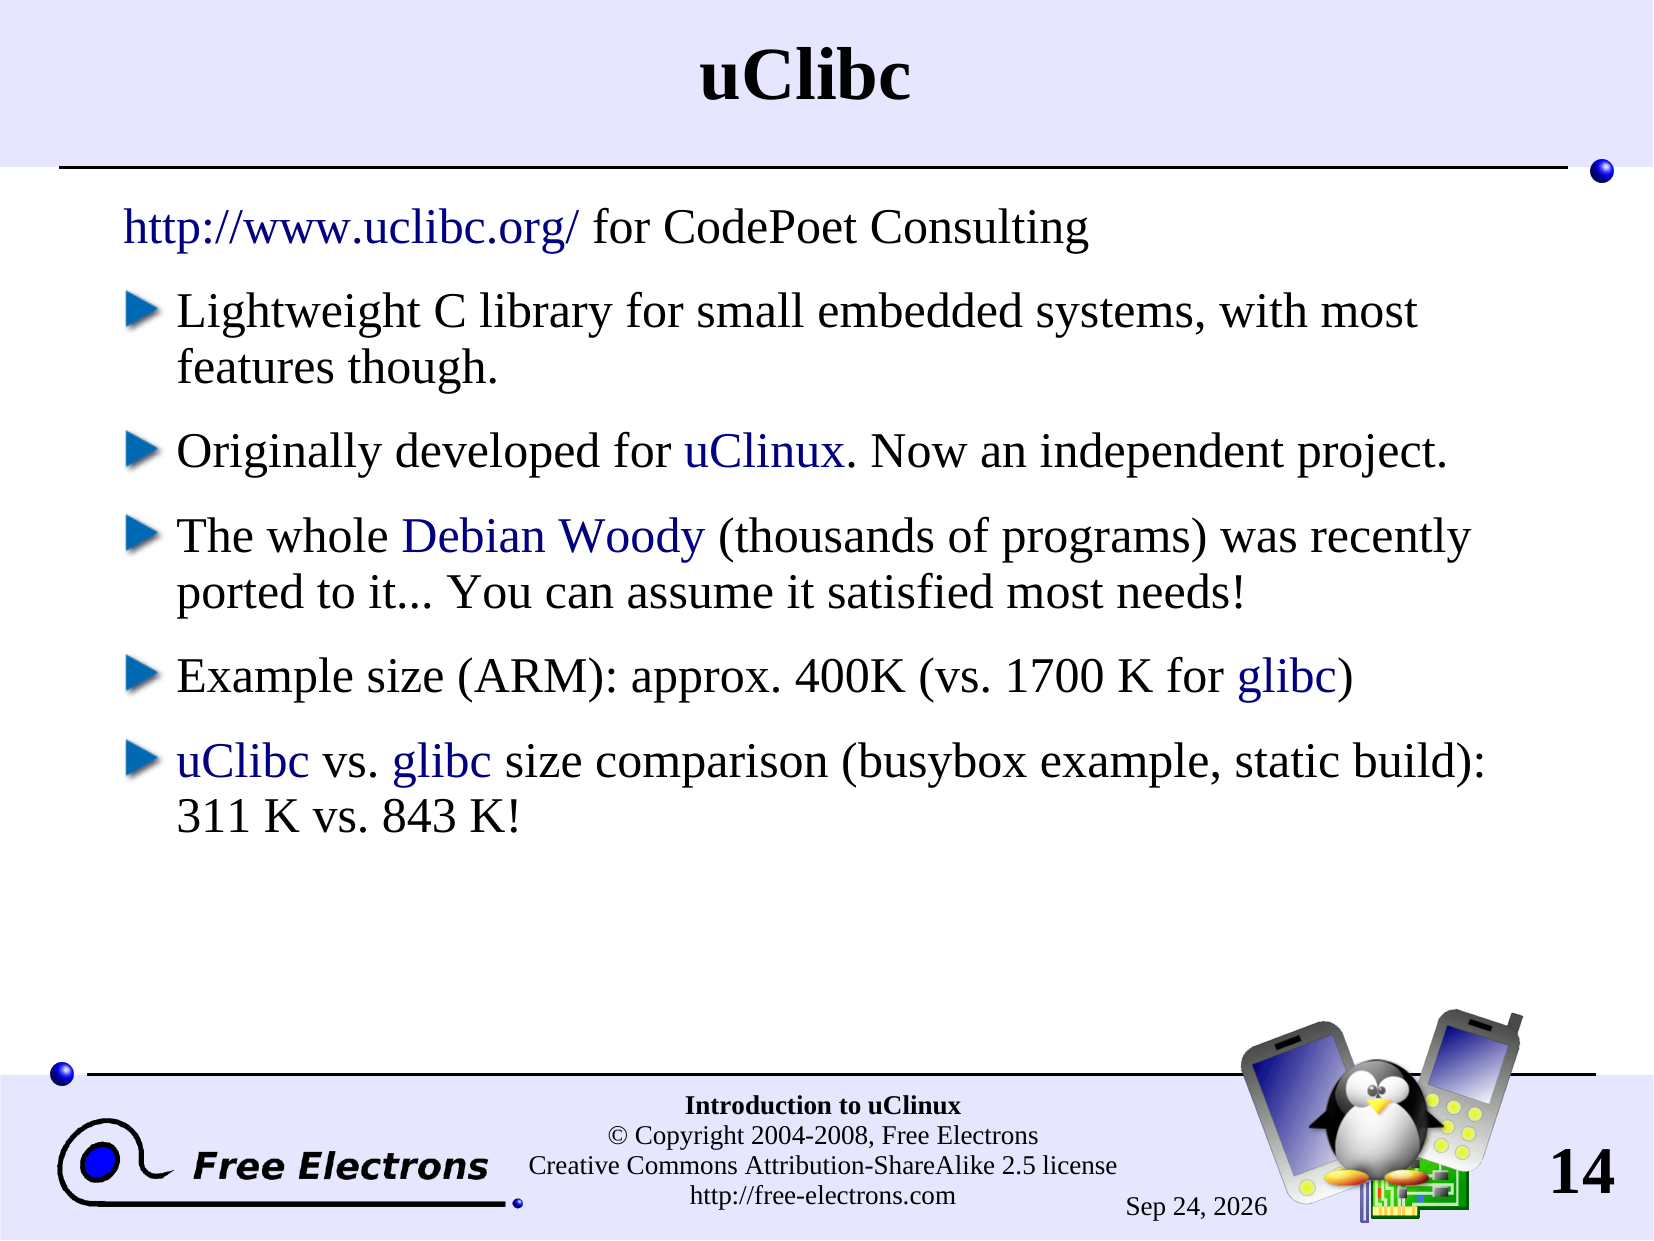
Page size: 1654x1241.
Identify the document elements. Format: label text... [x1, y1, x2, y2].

picture [1225, 1007, 1538, 1241]
picture [50, 1107, 527, 1216]
list http://www.uclibc.org/ for CodePoet Consulting Lightweight C library for small embedded systems, with most features though. Originally developed for uClinux. Now an independent project. The whole Debian Woody (thousands of programs) was recently ported to it... You can assume it satisfied most needs! Example size (ARM): approx. 400K (vs. 1700 K for glibc) uClibc vs. glibc size comparison (busybox example, static build): 311 K vs. 843 K! [105, 198, 1518, 1051]
title uClibc [60, 25, 1551, 124]
